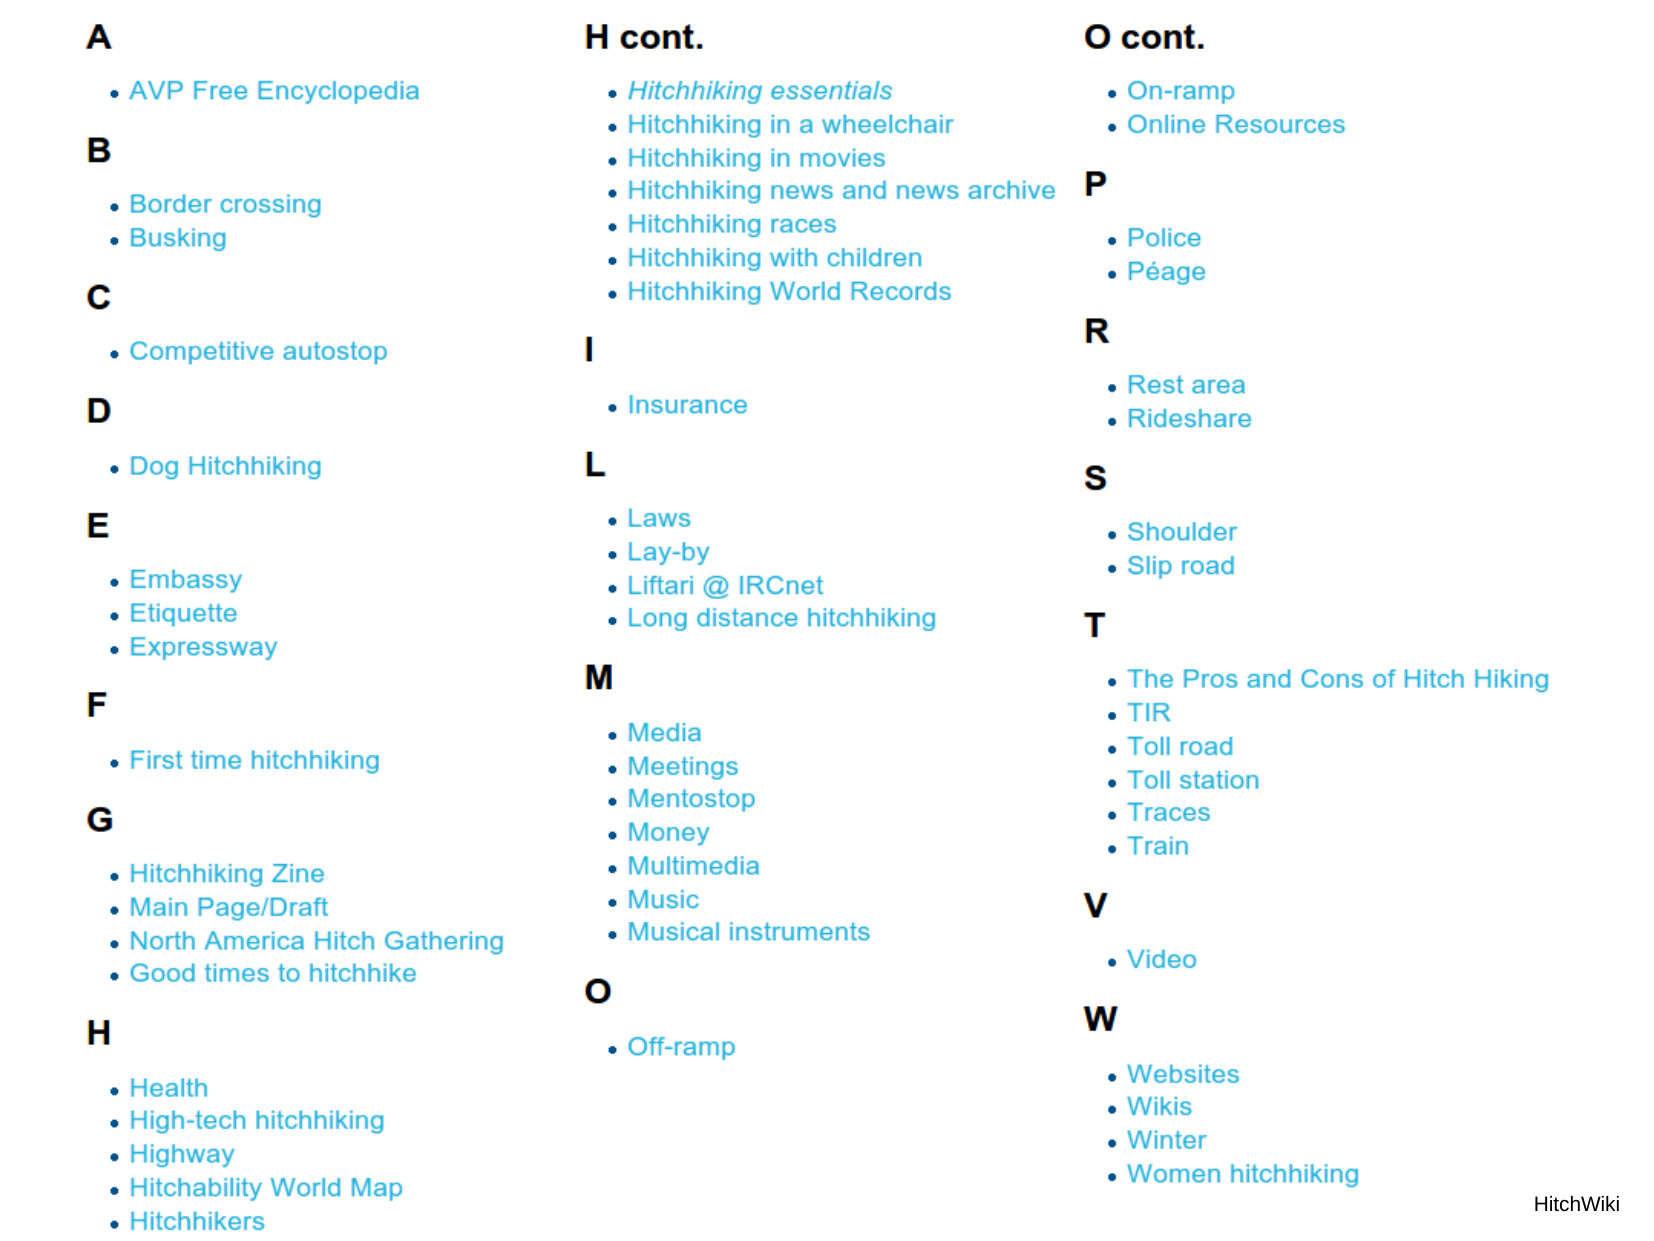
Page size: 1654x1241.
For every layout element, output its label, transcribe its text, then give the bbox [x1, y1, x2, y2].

text_box HitchWiki [1335, 1185, 1636, 1224]
picture [71, 0, 1576, 1241]
